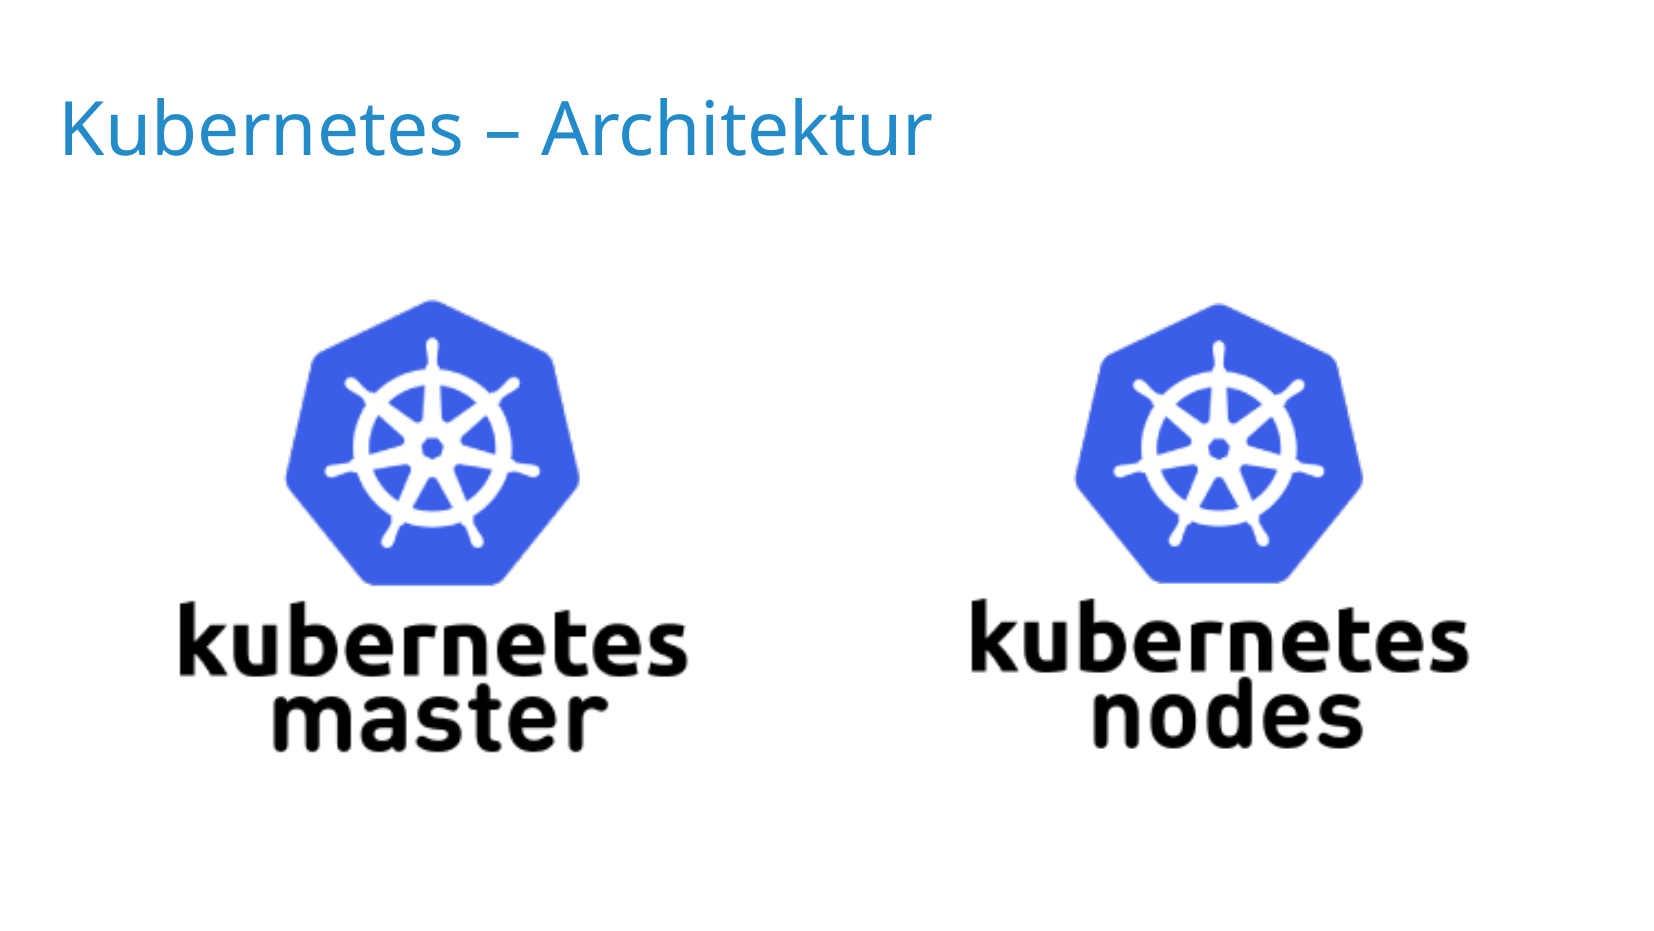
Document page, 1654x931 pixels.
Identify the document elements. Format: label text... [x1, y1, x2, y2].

picture [123, 236, 744, 768]
picture [916, 241, 1524, 762]
title Kubernetes – Architektur [59, 59, 1595, 178]
